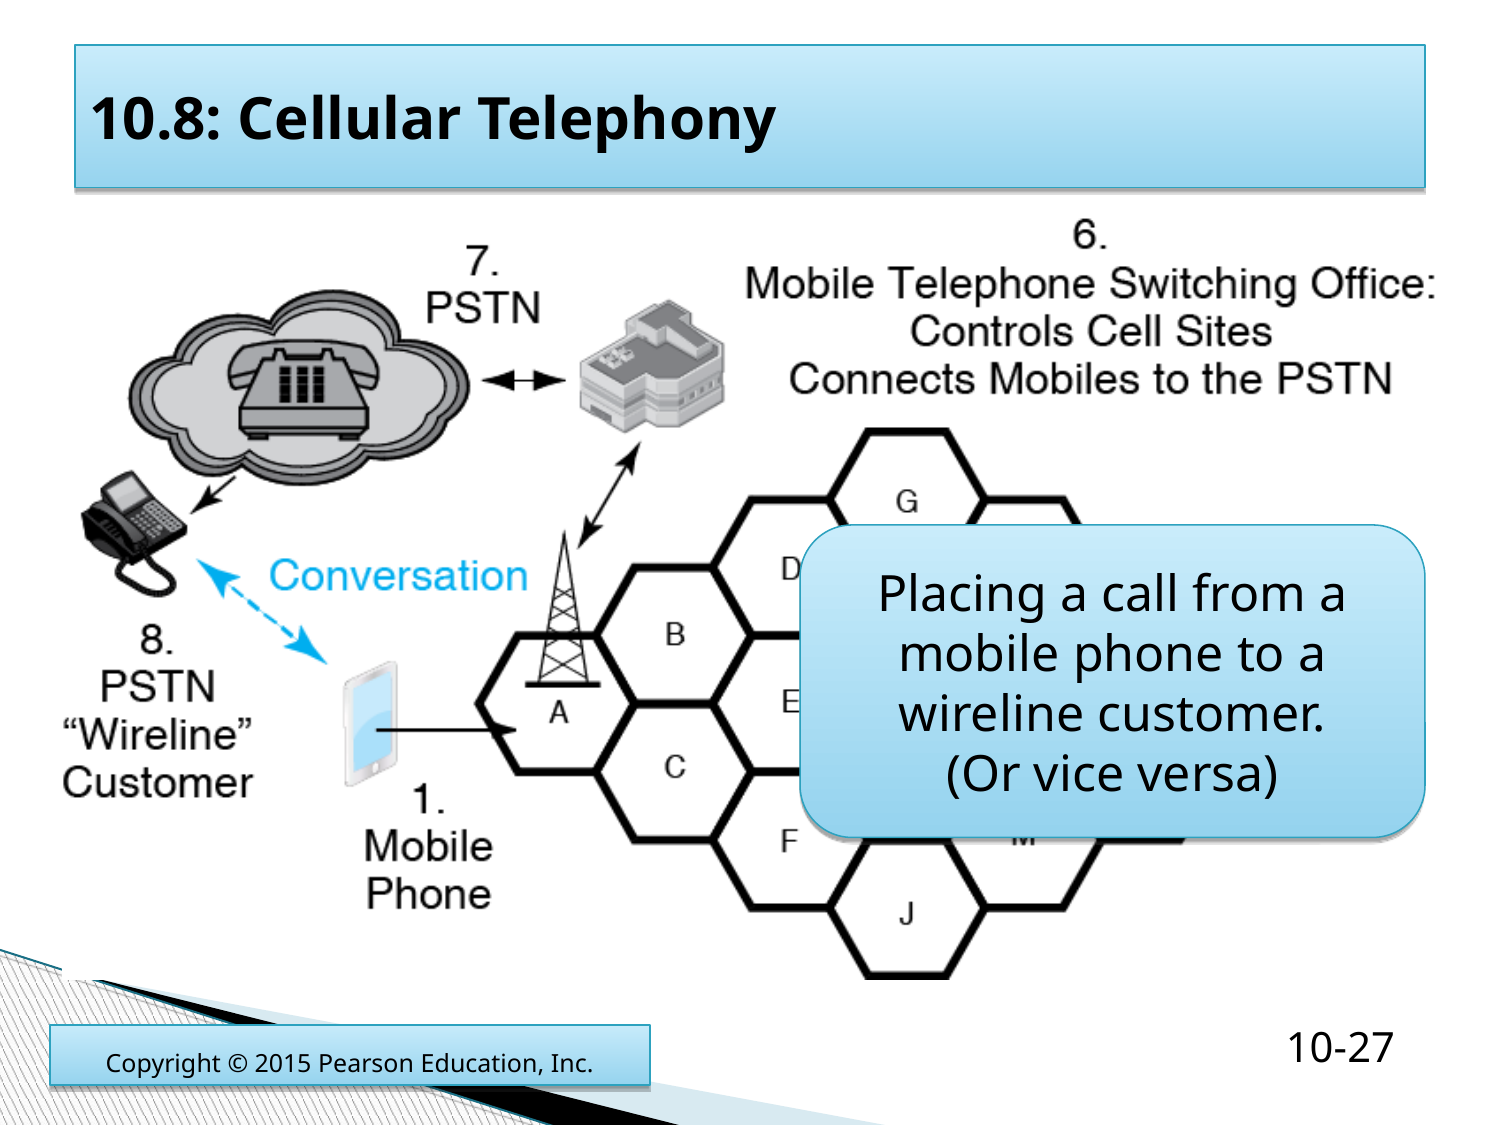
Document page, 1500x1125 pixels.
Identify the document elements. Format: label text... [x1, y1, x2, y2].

slide_number 10-<number> [1149, 1025, 1410, 1085]
picture [0, 212, 1438, 1125]
text_box Placing a call from a mobile phone to a wireline customer. (Or vice versa) [800, 524, 1426, 838]
footer Copyright © 2015 Pearson Education, Inc. [50, 1025, 650, 1085]
title 10.8: Cellular Telephony [75, 45, 1425, 188]
